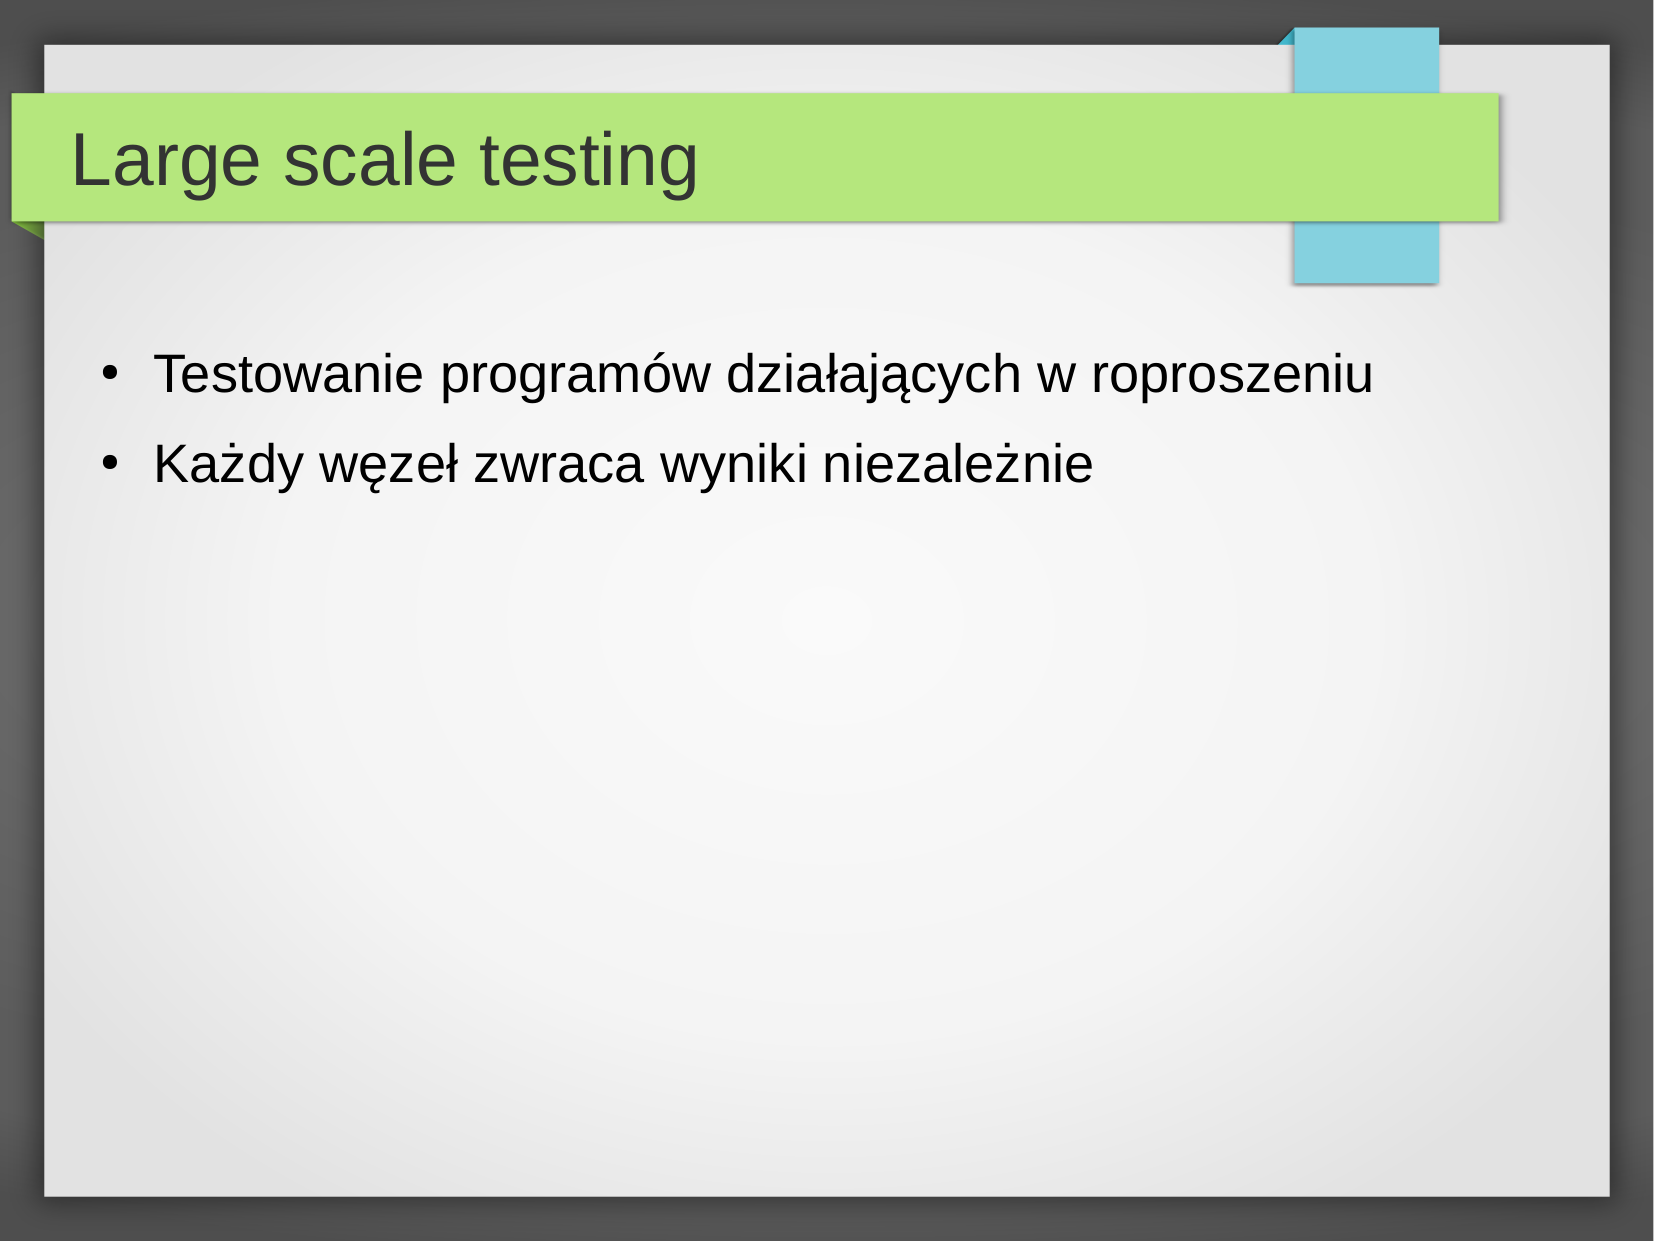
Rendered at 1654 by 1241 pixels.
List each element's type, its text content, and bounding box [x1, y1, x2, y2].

title Large scale testing [70, 106, 1229, 213]
list Testowanie programów działających w roproszeniu Każdy węzeł zwraca wyniki niezależnie [82, 343, 1538, 591]
picture [0, 0, 1654, 1241]
